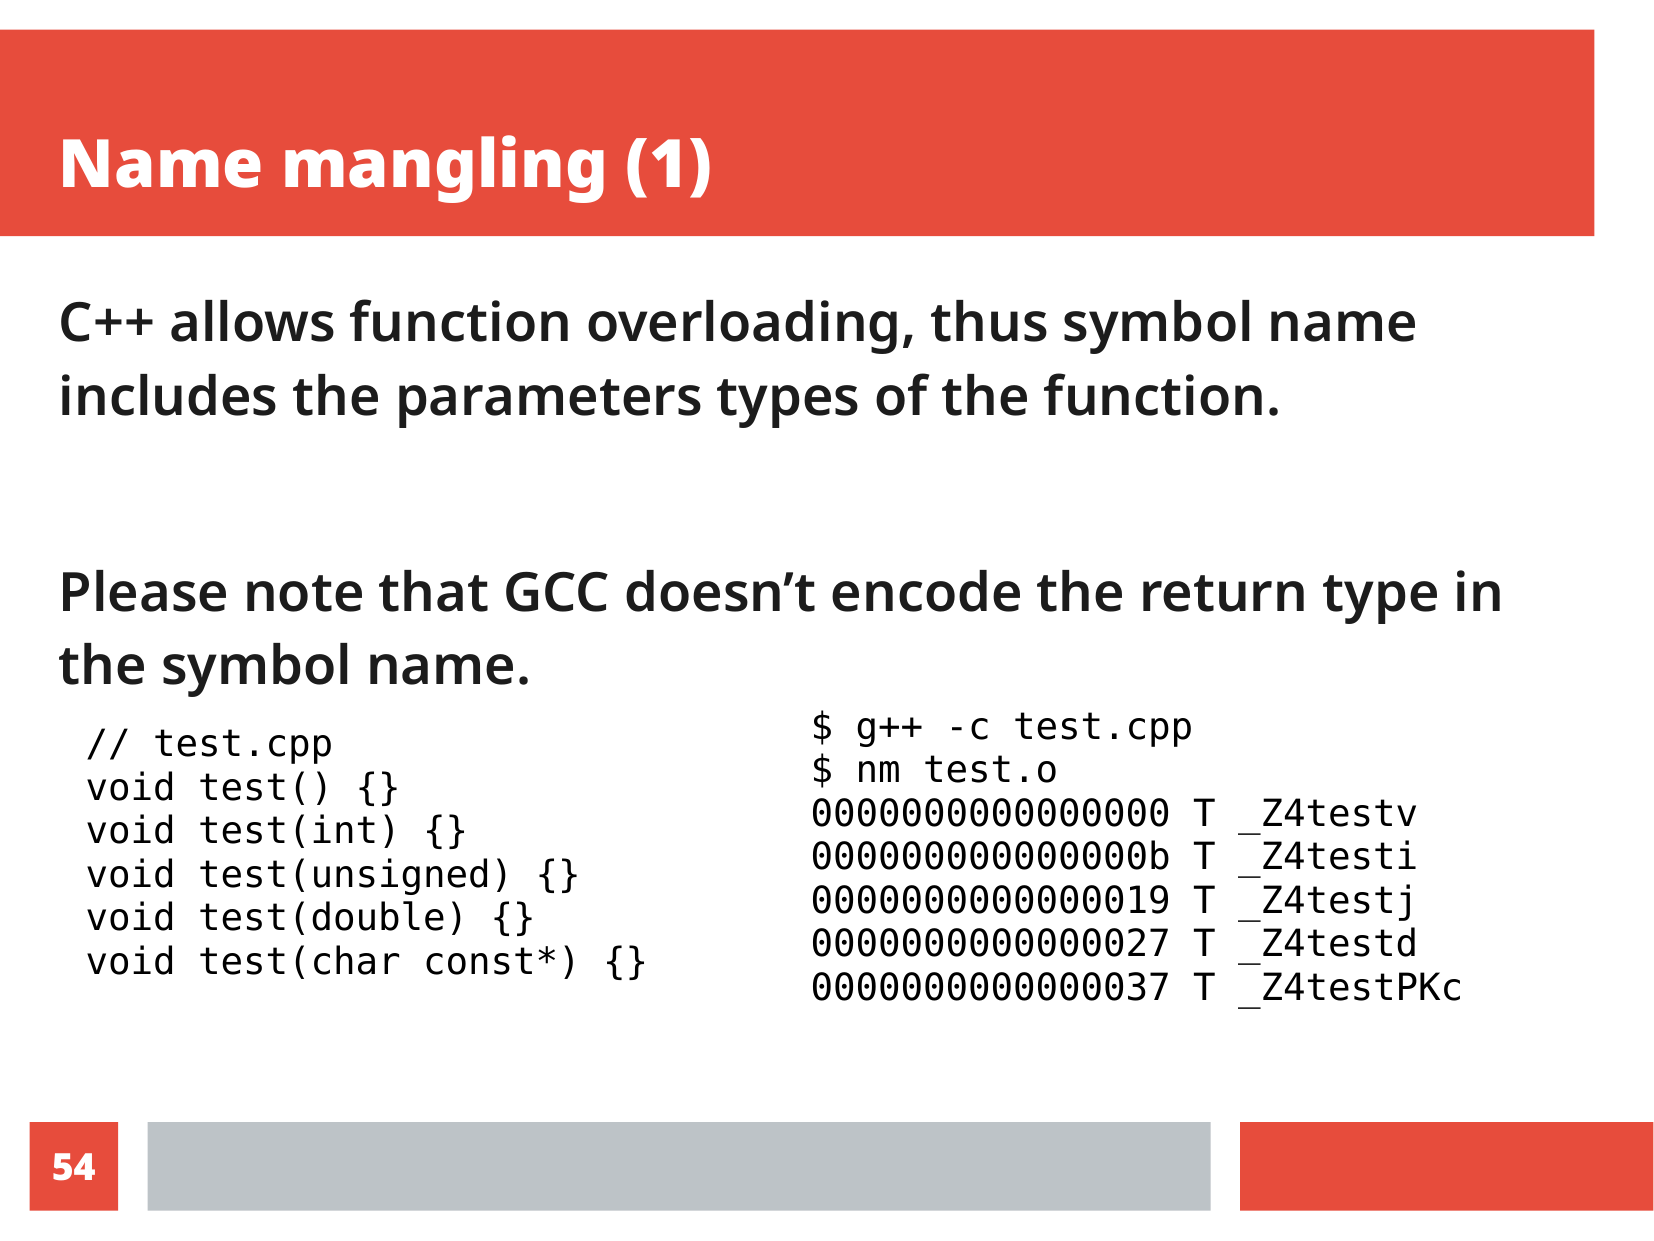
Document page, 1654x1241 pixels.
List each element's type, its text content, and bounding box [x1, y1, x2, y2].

title Name mangling (1) [59, 59, 1595, 207]
list C++ allows function overloading, thus symbol name includes the parameters types of the function. Please note that GCC doesn’t encode the return type in the symbol name. [59, 283, 1565, 1052]
text_box // test.cpp void test() {} void test(int) {} void test(unsigned) {} void test(double) {} void test(char const*) {} [70, 714, 795, 1164]
text_box $ g++ -c test.cpp $ nm test.o 0000000000000000 T _Z4testv 000000000000000b T _Z4testi 0000000000000019 T _Z4testj 0000000000000027 T _Z4testd 0000000000000037 T _Z4testPKc [795, 697, 1654, 1235]
